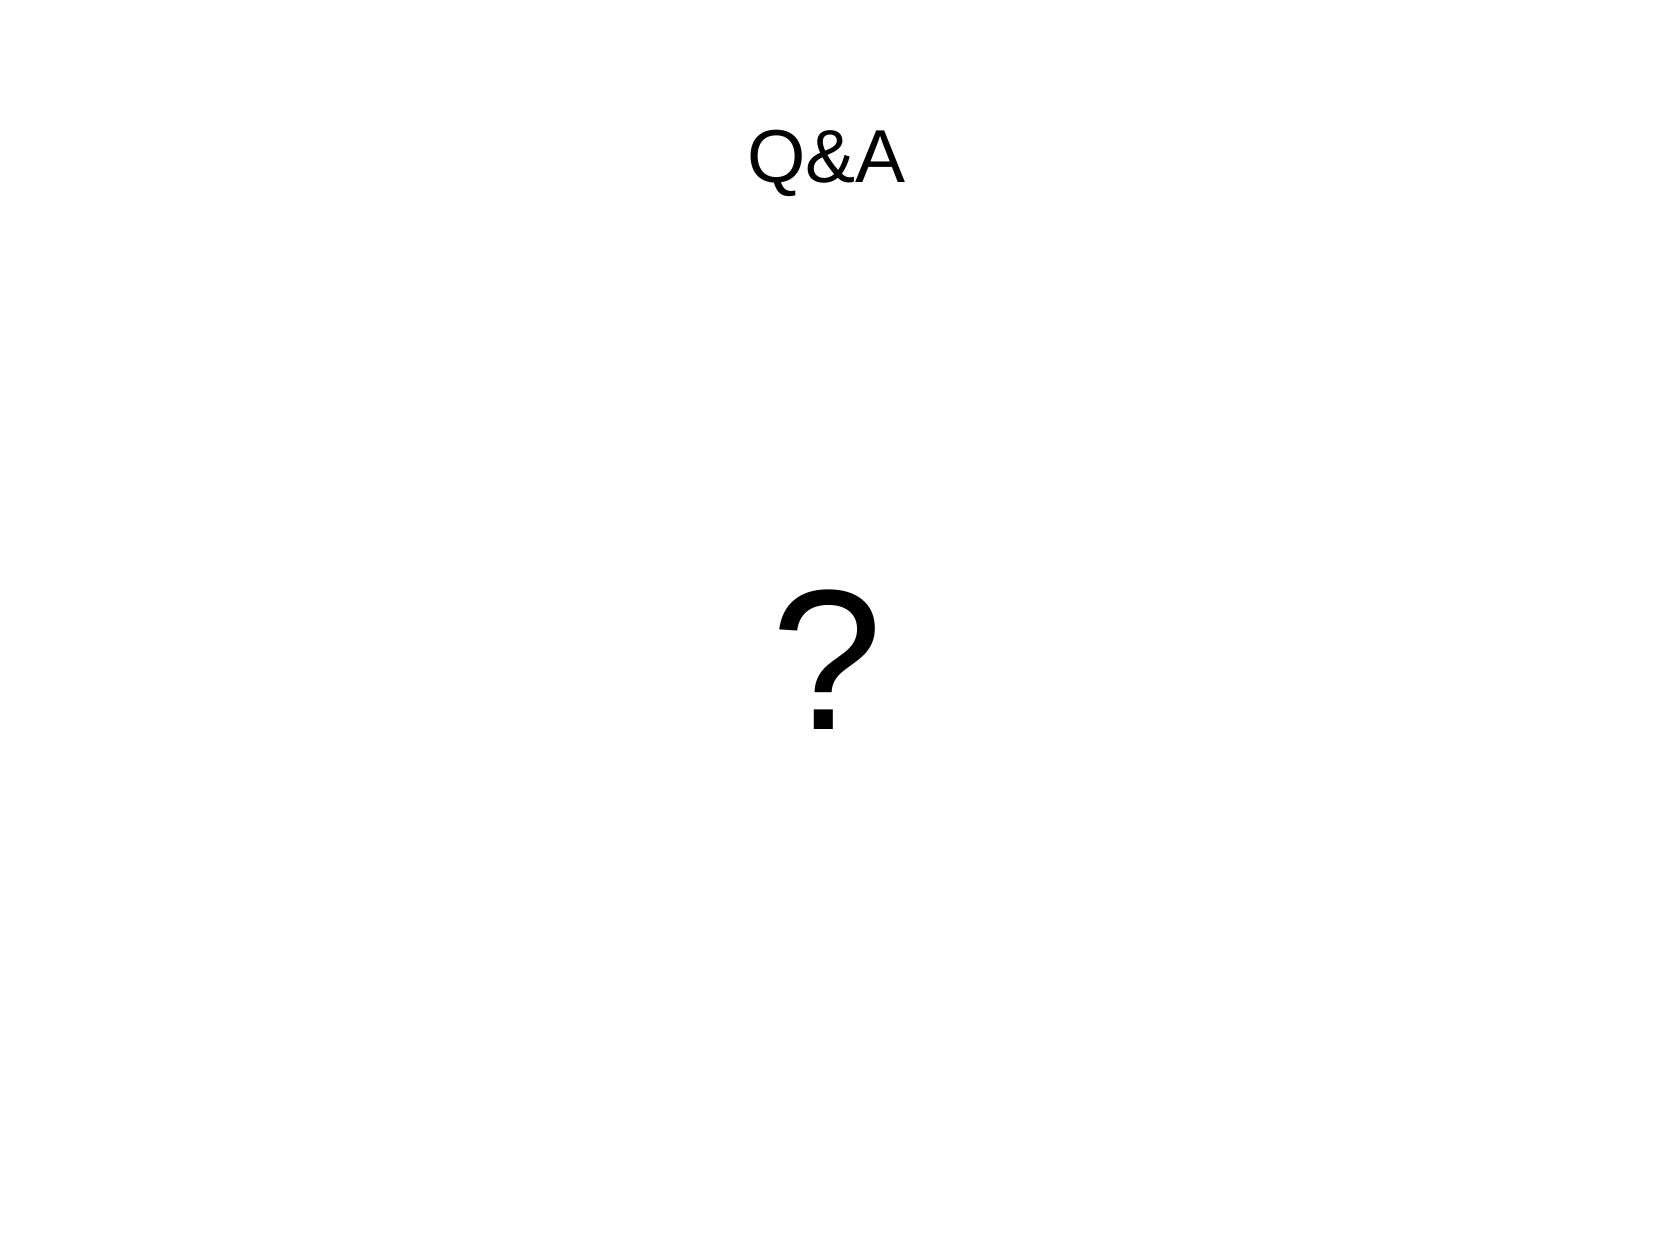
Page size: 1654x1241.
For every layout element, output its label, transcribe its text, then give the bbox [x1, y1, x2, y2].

subtitle ? [82, 290, 1571, 1010]
title Q&A [82, 49, 1571, 257]
